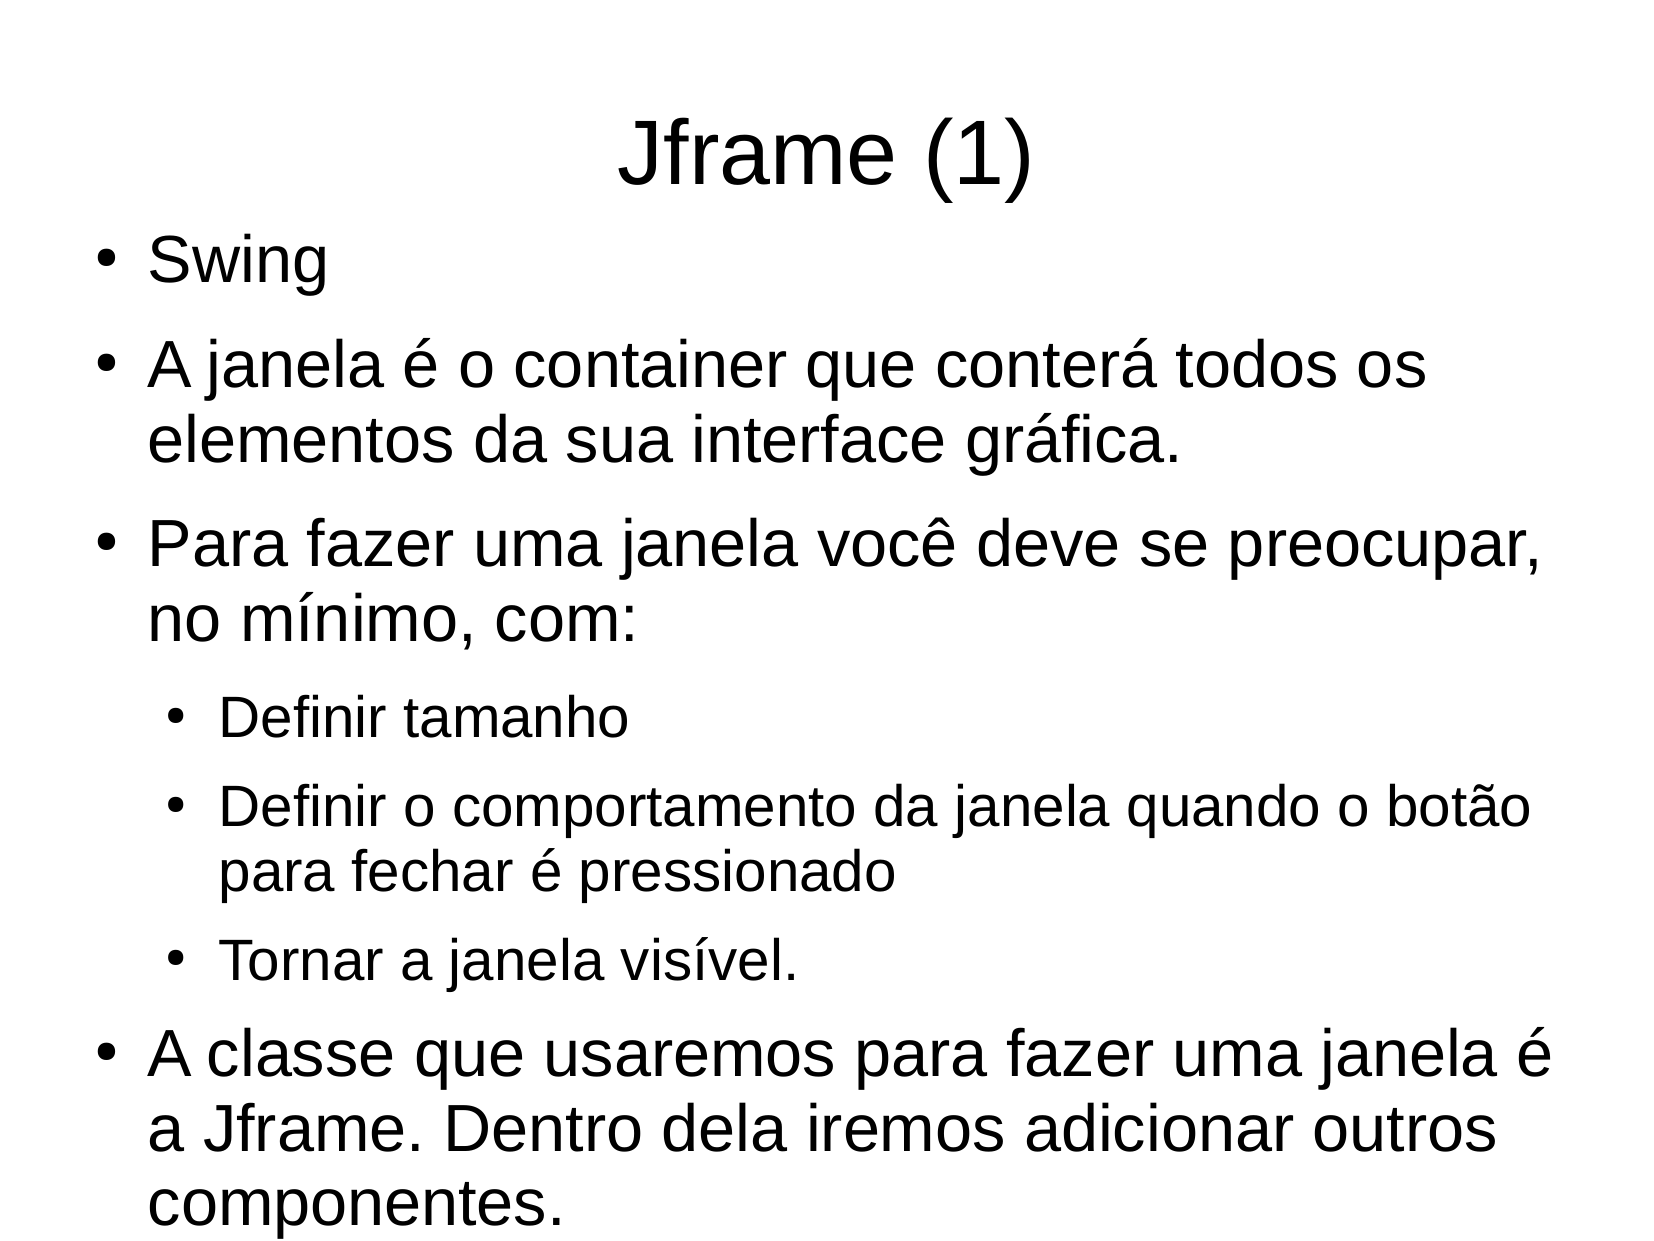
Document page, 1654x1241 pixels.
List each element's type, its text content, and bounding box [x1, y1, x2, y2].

list Swing A janela é o container que conterá todos os elementos da sua interface gráfica. Para fazer uma janela você deve se preocupar, no mínimo, com: Definir tamanho Definir o comportamento da janela quando o botão para fechar é pressionado Tornar a janela visível. A classe que usaremos para fazer uma janela é a Jframe. Dentro dela iremos adicionar outros componentes. [76, 222, 1565, 1241]
title Jframe (1) [82, 49, 1571, 257]
